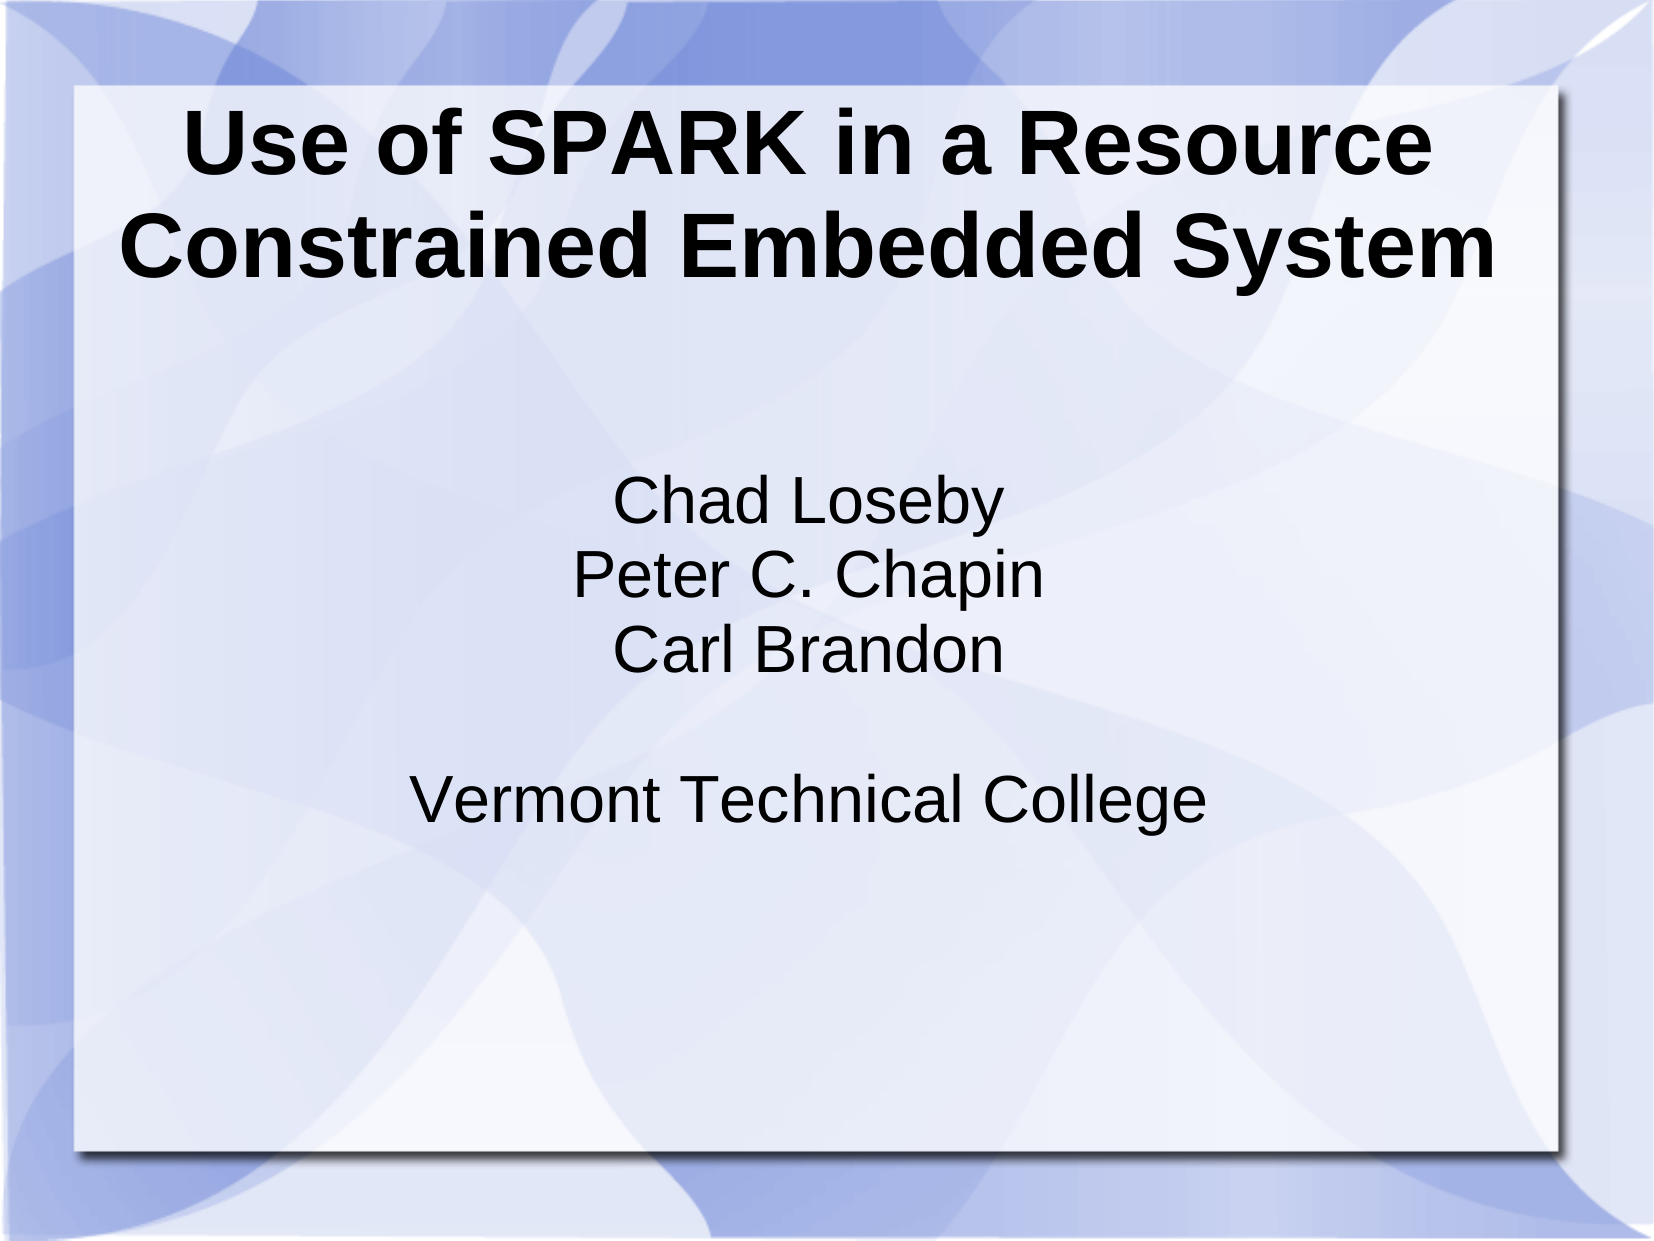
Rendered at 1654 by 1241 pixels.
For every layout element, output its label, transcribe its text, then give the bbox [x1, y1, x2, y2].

title Use of SPARK in a Resource Constrained Embedded System [82, 90, 1536, 298]
subtitle Chad Loseby Peter C. Chapin Carl Brandon Vermont Technical College [129, 332, 1489, 968]
picture [0, 0, 1654, 1241]
